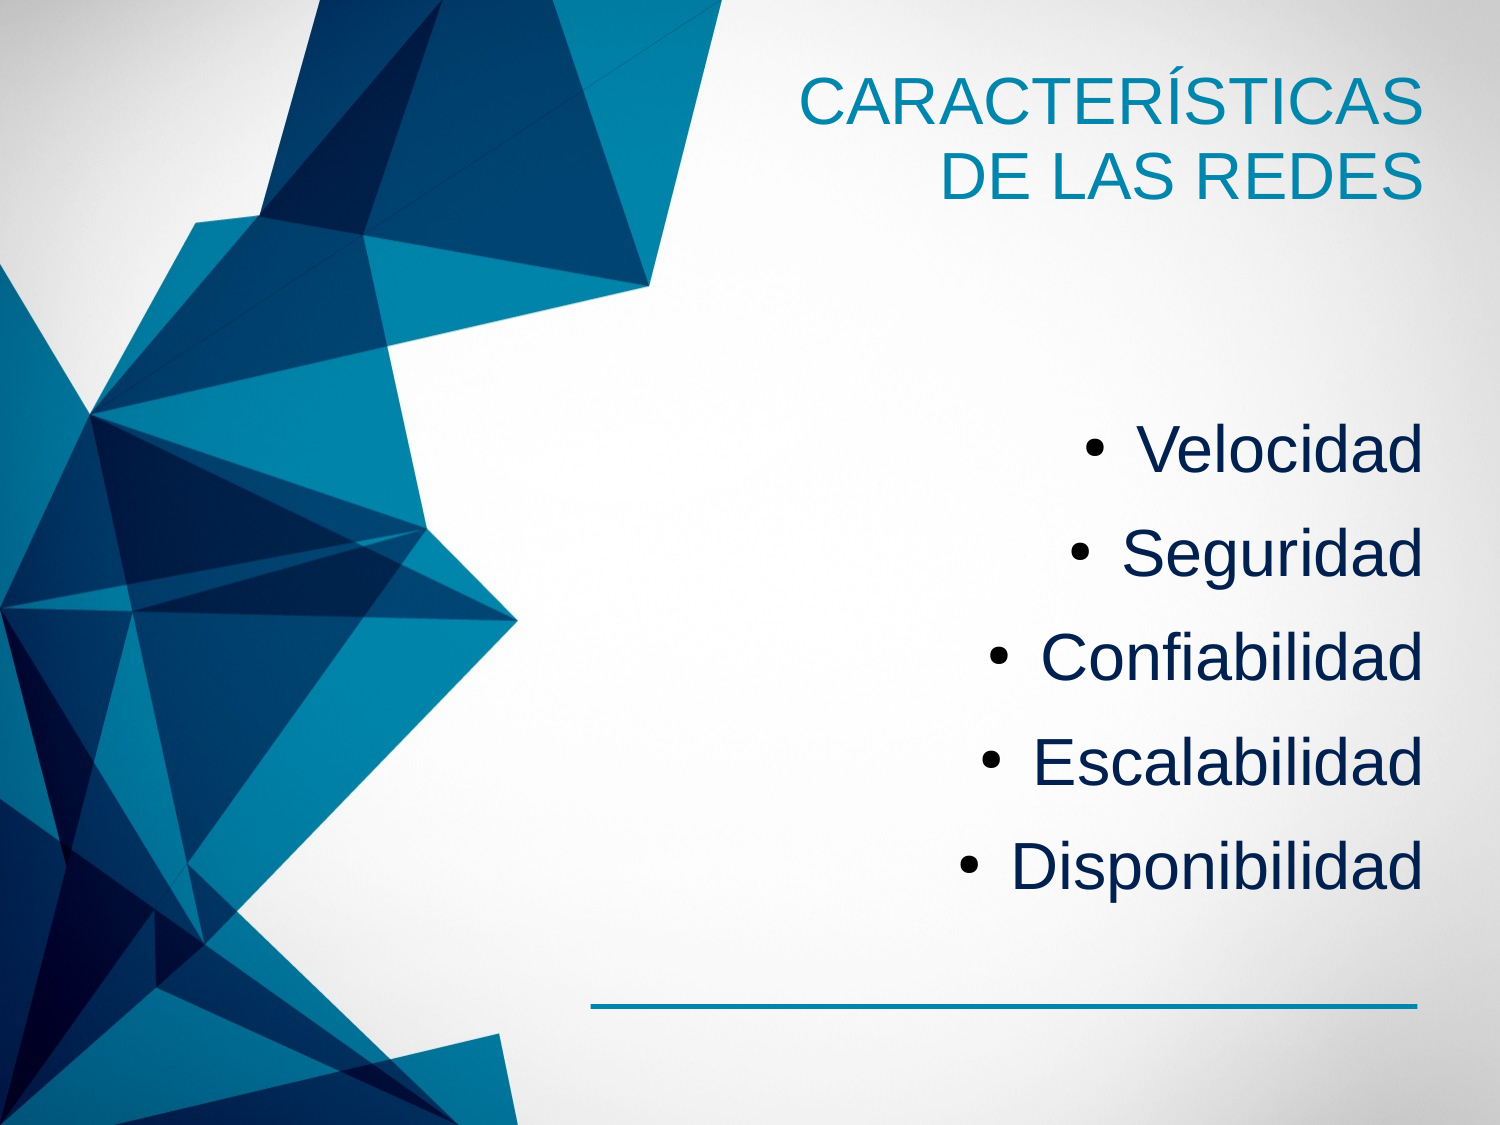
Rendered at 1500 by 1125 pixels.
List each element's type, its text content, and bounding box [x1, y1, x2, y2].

list Velocidad Seguridad Confiabilidad Escalabilidad Disponibilidad [590, 411, 1425, 1093]
title CARACTERÍSTICAS DE LAS REDES [708, 44, 1425, 233]
picture [0, 0, 1500, 1125]
